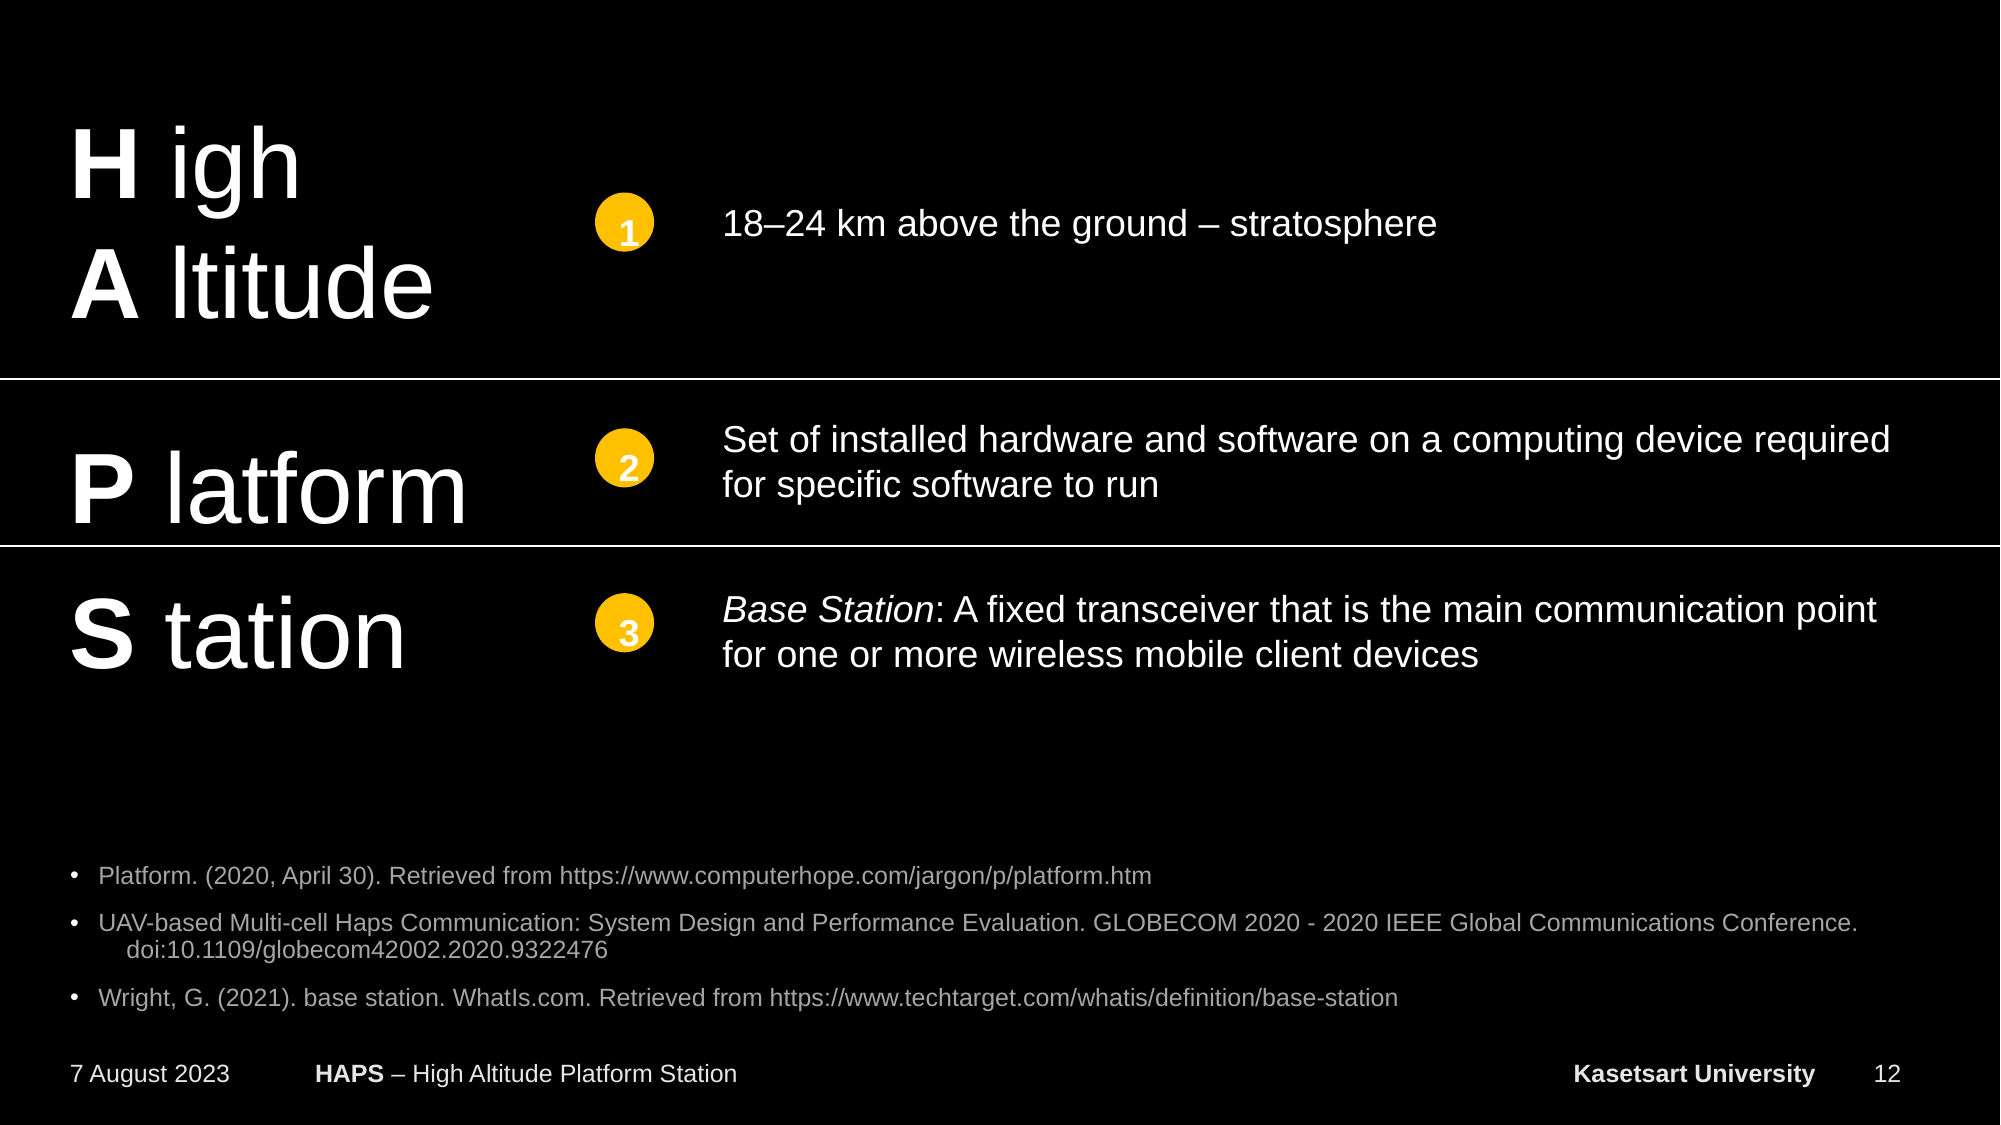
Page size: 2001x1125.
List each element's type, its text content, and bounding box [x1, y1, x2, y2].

text_box H igh A ltitude P latform S tation [55, 380, 542, 545]
text_box 1 [595, 192, 655, 252]
text_box [1858, 1042, 1945, 1103]
text_box H igh A ltitude P latform S tation [55, 547, 542, 735]
text_box H igh A ltitude P latform S tation [55, 83, 542, 378]
text_box Set of installed hardware and software on a computing device required for specific software to run [707, 399, 1945, 522]
text_box 7 August 2023 [55, 1042, 248, 1103]
text_box 2 [595, 428, 655, 488]
list Platform. (2020, April 30). Retrieved from https://www.computerhope.com/jargon/p/platform.htm UAV-based Multi-cell Haps Communication: System Design and Performance Evaluation. GLOBECOM 2020 - 2020 IEEE Global Communications Conference. doi:10.1109/globecom42002.2020.9322476 Wright, G. (2021). base station. WhatIs.com. Retrieved from https://www.techtarget.com/whatis/definition/base-station [55, 821, 1945, 1020]
text_box 18–24 km above the ground – stratosphere [707, 183, 1945, 260]
text_box Base Station: A fixed transceiver that is the main communication point for one or more wireless mobile client devices [707, 570, 1945, 692]
text_box HAPS – High Altitude Platform Station Kasetsart University [272, 1042, 1858, 1103]
text_box 3 [595, 593, 655, 653]
